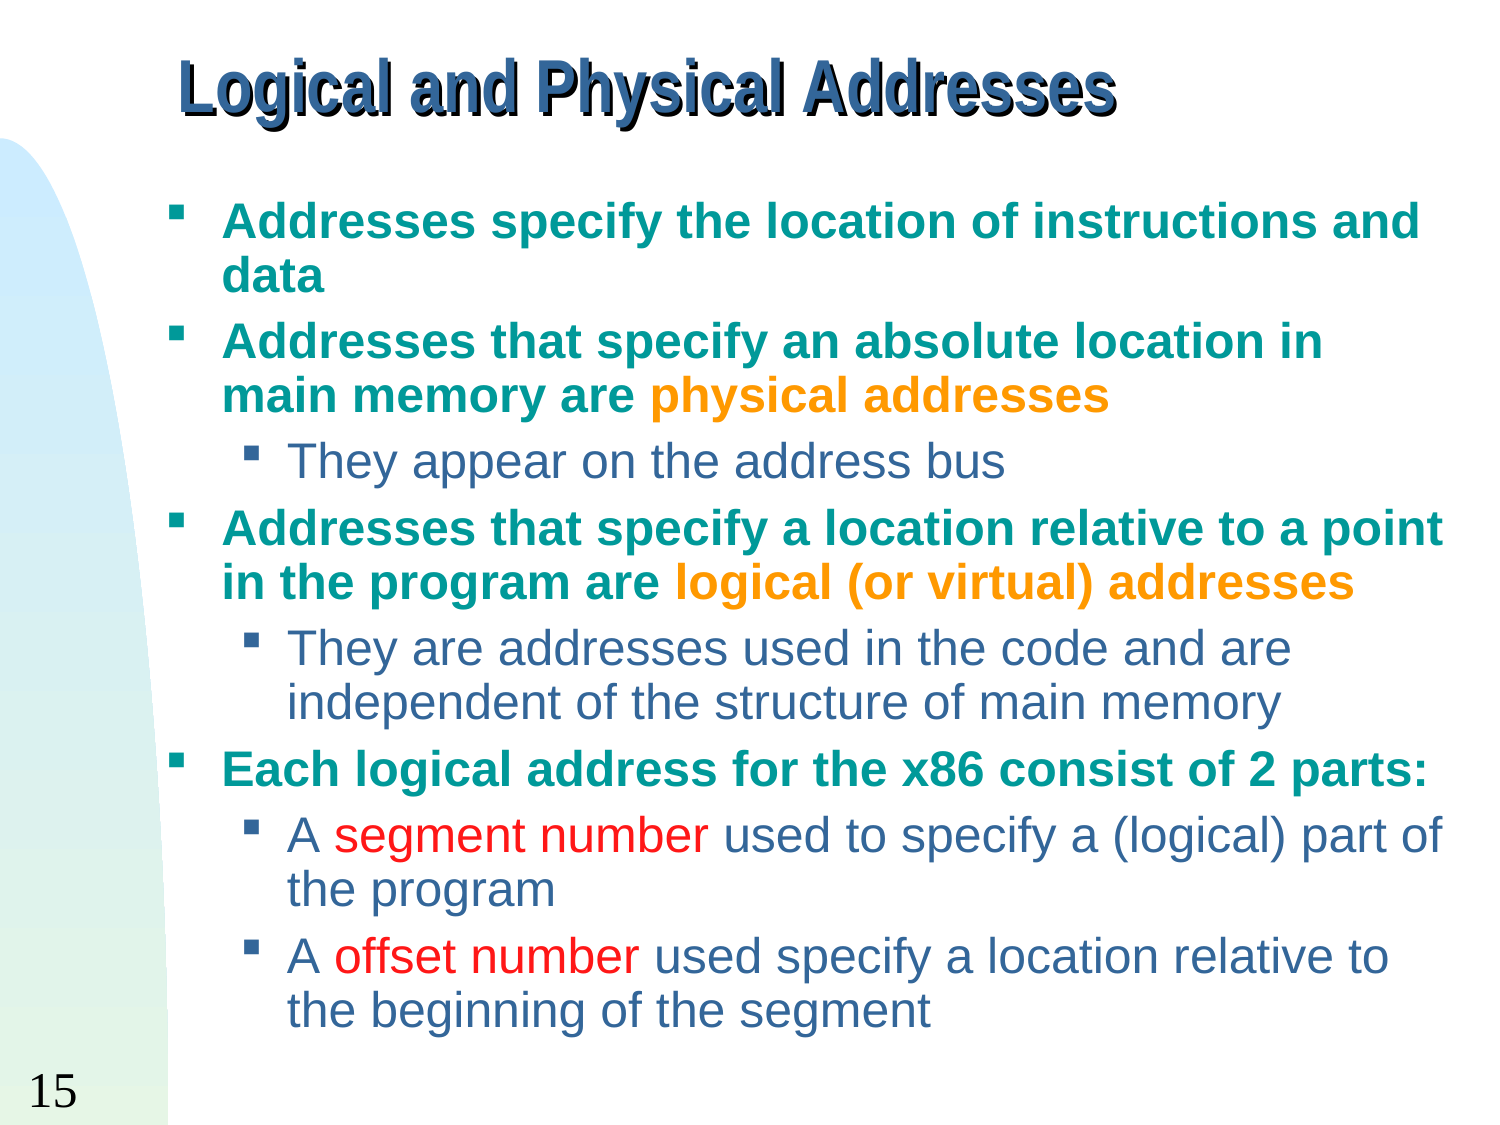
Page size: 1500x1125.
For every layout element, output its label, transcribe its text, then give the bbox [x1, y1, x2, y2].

list Addresses specify the location of instructions and data Addresses that specify an absolute location in main memory are physical addresses They appear on the address bus Addresses that specify a location relative to a point in the program are logical (or virtual) addresses They are addresses used in the code and are independent of the structure of main memory Each logical address for the x86 consist of 2 parts: A segment number used to specify a (logical) part of the program A offset number used specify a location relative to the beginning of the segment [149, 187, 1463, 1063]
title Logical and Physical Addresses [162, 24, 1456, 163]
